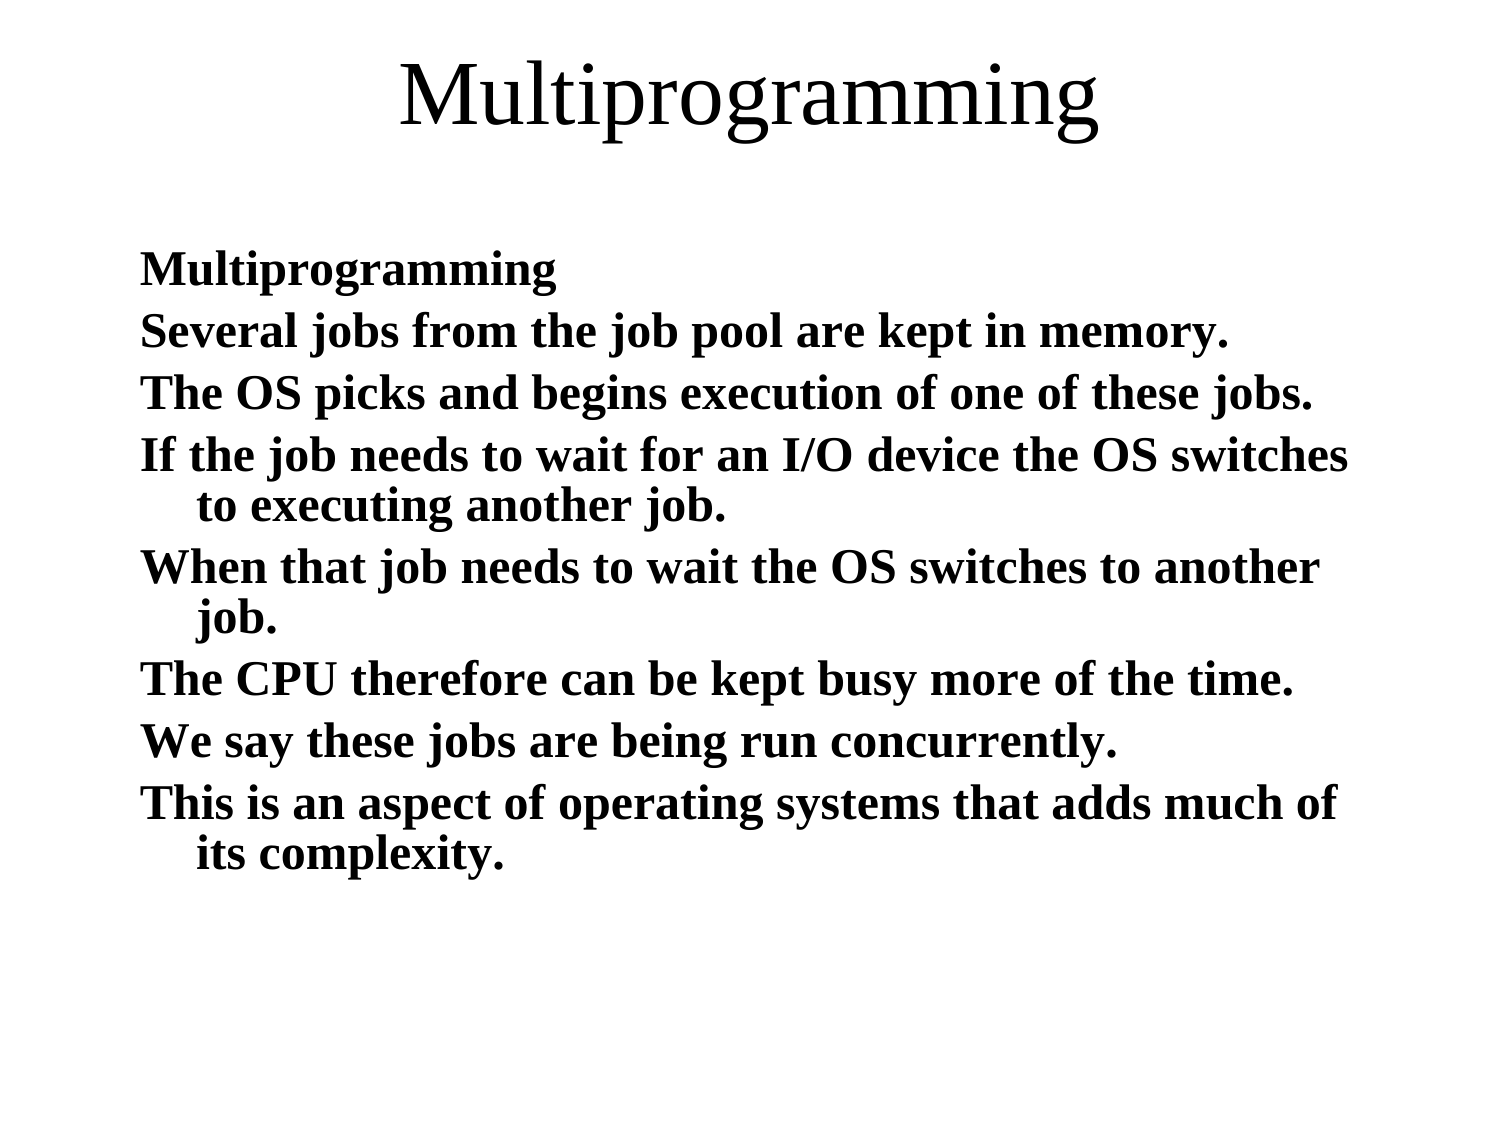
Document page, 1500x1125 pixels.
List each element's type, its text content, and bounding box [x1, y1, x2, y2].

title Multiprogramming [112, 0, 1388, 188]
list Multiprogramming Several jobs from the job pool are kept in memory. The OS picks and begins execution of one of these jobs. If the job needs to wait for an I/O device the OS switches to executing another job. When that job needs to wait the OS switches to another job. The CPU therefore can be kept busy more of the time. We say these jobs are being run concurrently. This is an aspect of operating systems that adds much of its complexity. [125, 237, 1401, 1125]
